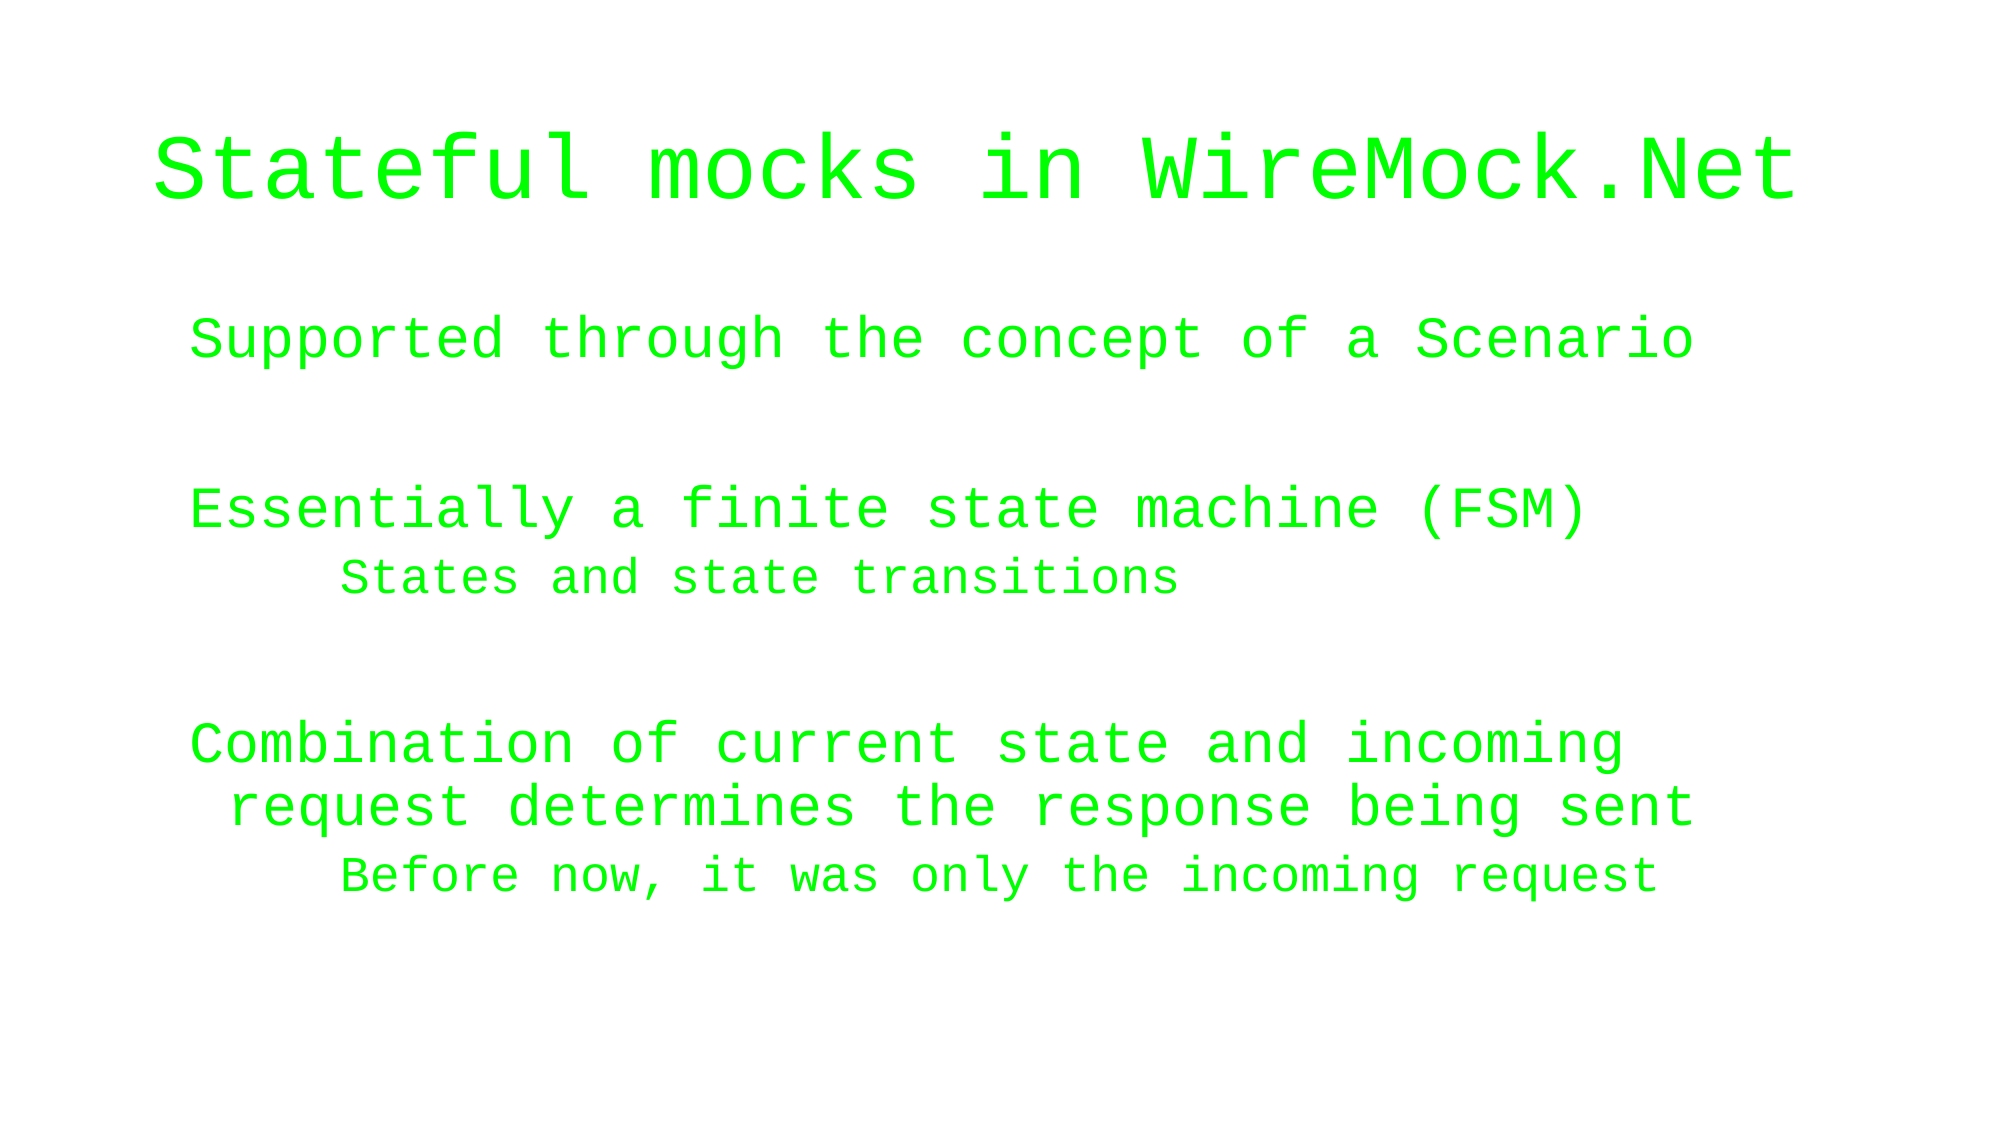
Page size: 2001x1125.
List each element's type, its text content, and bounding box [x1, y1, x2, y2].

list Supported through the concept of a Scenario Essentially a finite state machine (FSM) States and state transitions Combination of current state and incoming request determines the response being sent Before now, it was only the incoming request [137, 299, 1863, 1014]
title Stateful mocks in WireMock.Net [137, 59, 1863, 278]
